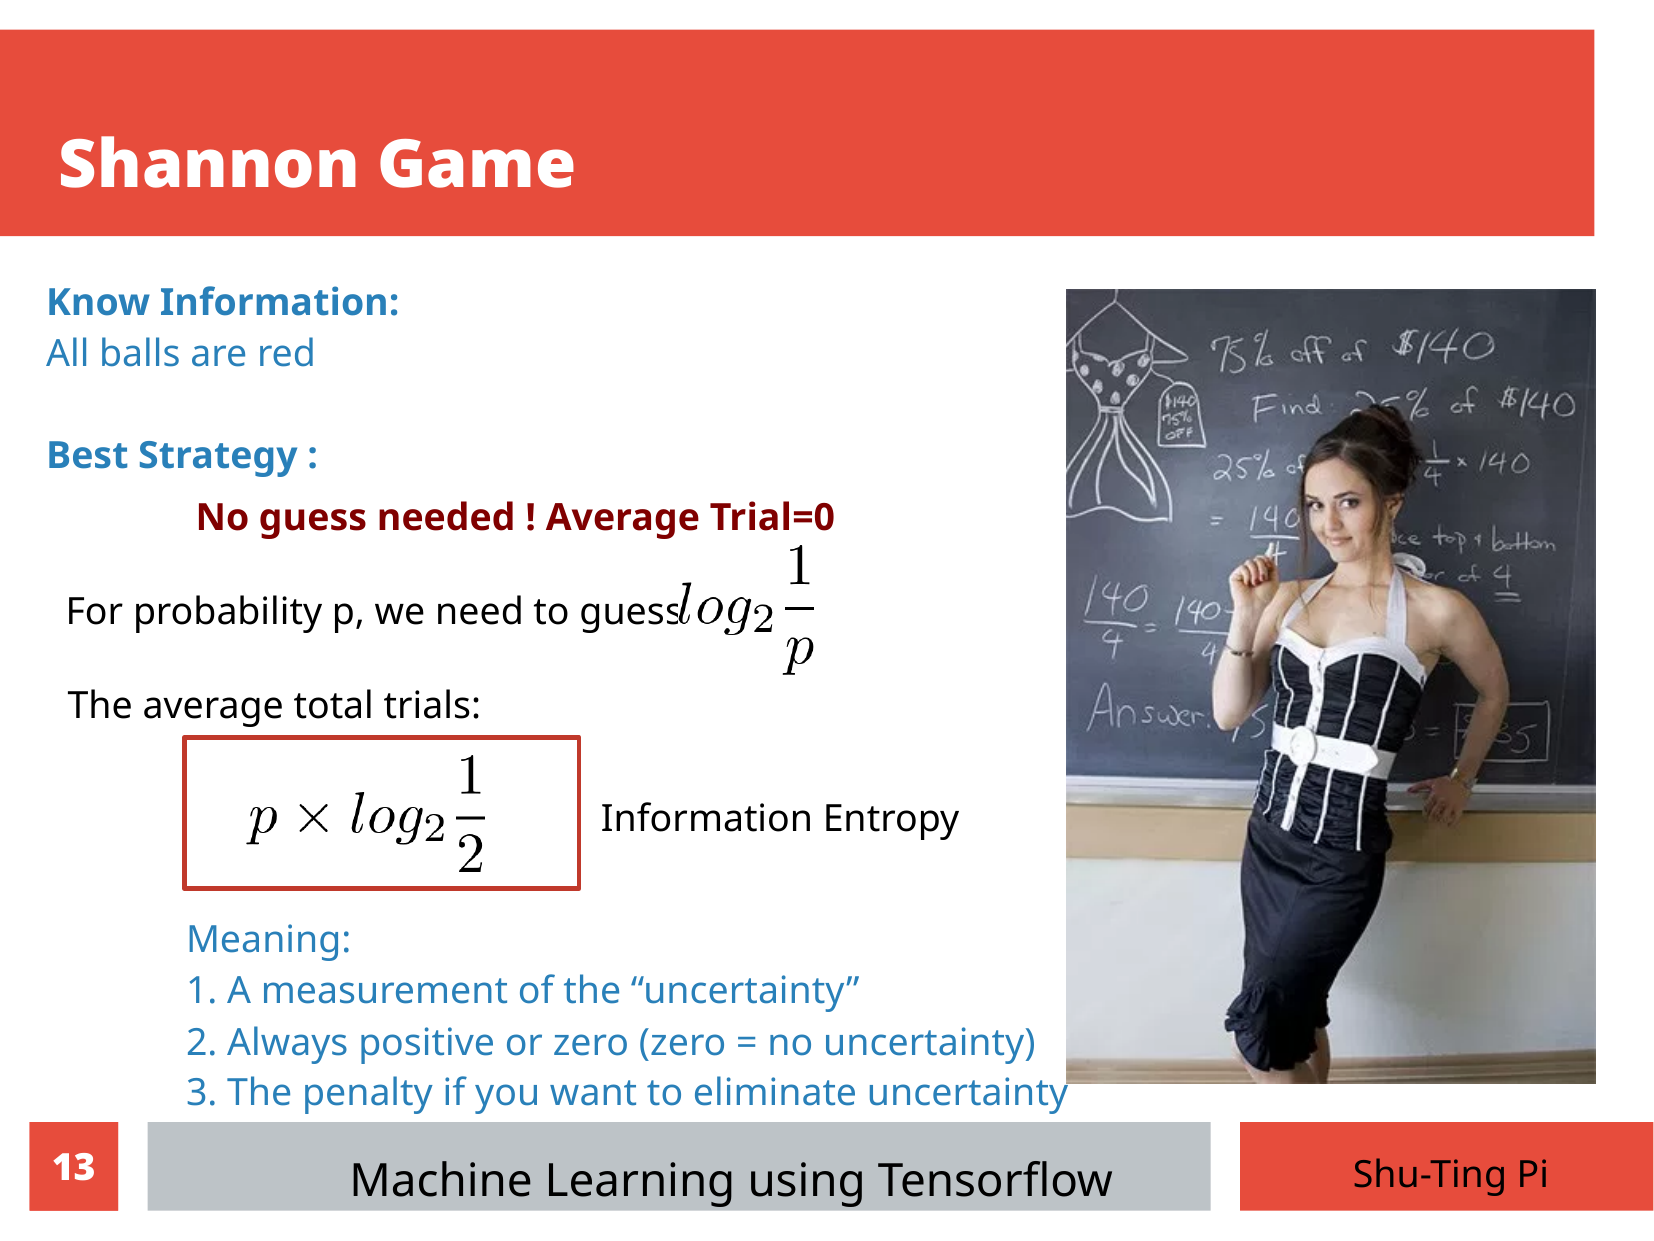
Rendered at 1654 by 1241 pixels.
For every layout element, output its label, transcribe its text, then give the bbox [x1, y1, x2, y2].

text_box Information Entropy [586, 783, 935, 846]
text_box Machine Learning using Tensorflow [334, 1139, 1220, 1241]
text_box No guess needed ! Average Trial=0 [180, 483, 782, 546]
text_box The average total trials: [52, 671, 452, 734]
picture [1066, 289, 1596, 1084]
text_box Shu-Ting Pi [1338, 1140, 1573, 1203]
title Shannon Game [59, 59, 1595, 207]
text_box Meaning: 1. A measurement of the “uncertainty” 2. Always positive or zero (zero = no uncertainty) 3. The penalty if you want to eliminate uncertainty [171, 905, 995, 1110]
text_box Know Information: All balls are red Best Strategy : [31, 267, 374, 472]
picture [678, 545, 814, 675]
picture [246, 755, 485, 872]
text_box For probability p, we need to guess: [50, 577, 636, 640]
